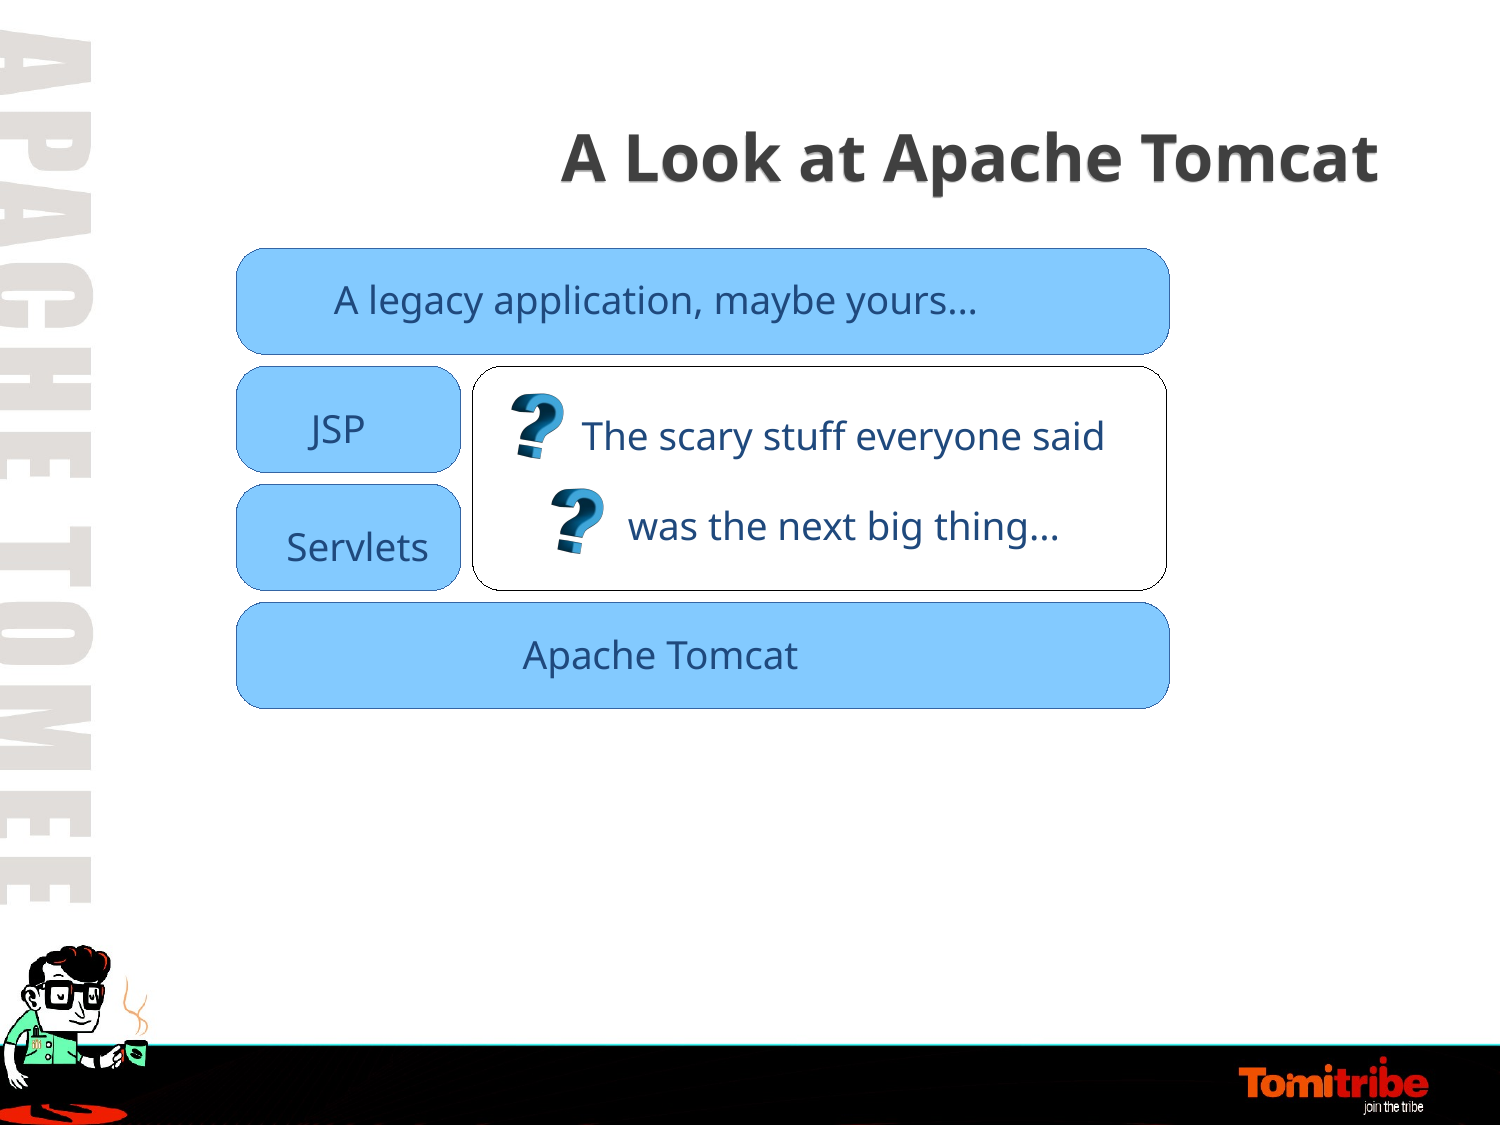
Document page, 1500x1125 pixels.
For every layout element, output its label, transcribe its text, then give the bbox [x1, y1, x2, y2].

text_box Apache Tomcat [472, 590, 1063, 691]
picture [0, 0, 1500, 1125]
text_box JSP [260, 364, 397, 465]
text_box The scary stuff everyone said was the next big thing... [531, 371, 1167, 556]
text_box A legacy application, maybe yours... [283, 236, 1205, 336]
text_box Servlets [236, 483, 453, 583]
text_box [236, 248, 1168, 355]
text_box [236, 602, 1170, 709]
text_box [453, 494, 461, 581]
title A Look at Apache Tomcat [545, 59, 1396, 213]
text_box [236, 366, 461, 473]
text_box [246, 583, 451, 591]
